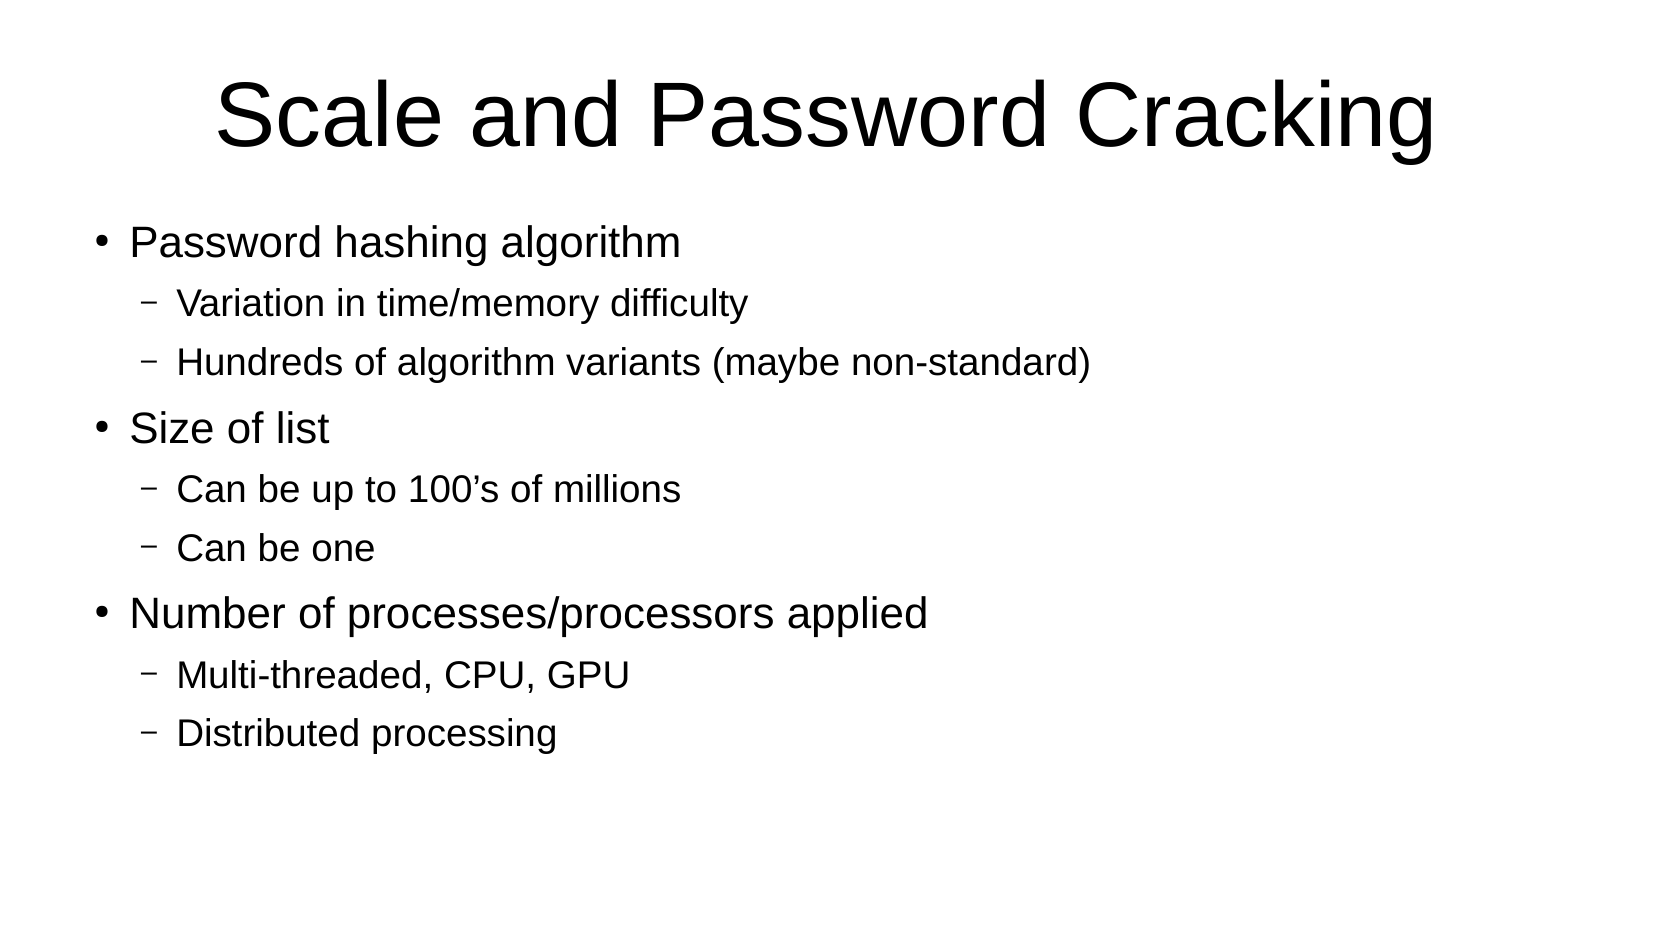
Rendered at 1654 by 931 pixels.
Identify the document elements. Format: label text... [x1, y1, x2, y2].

list Password hashing algorithm Variation in time/memory difficulty Hundreds of algorithm variants (maybe non-standard) Size of list Can be up to 100’s of millions Can be one Number of processes/processors applied Multi-threaded, CPU, GPU Distributed processing [82, 217, 1571, 758]
title Scale and Password Cracking [82, 37, 1571, 193]
